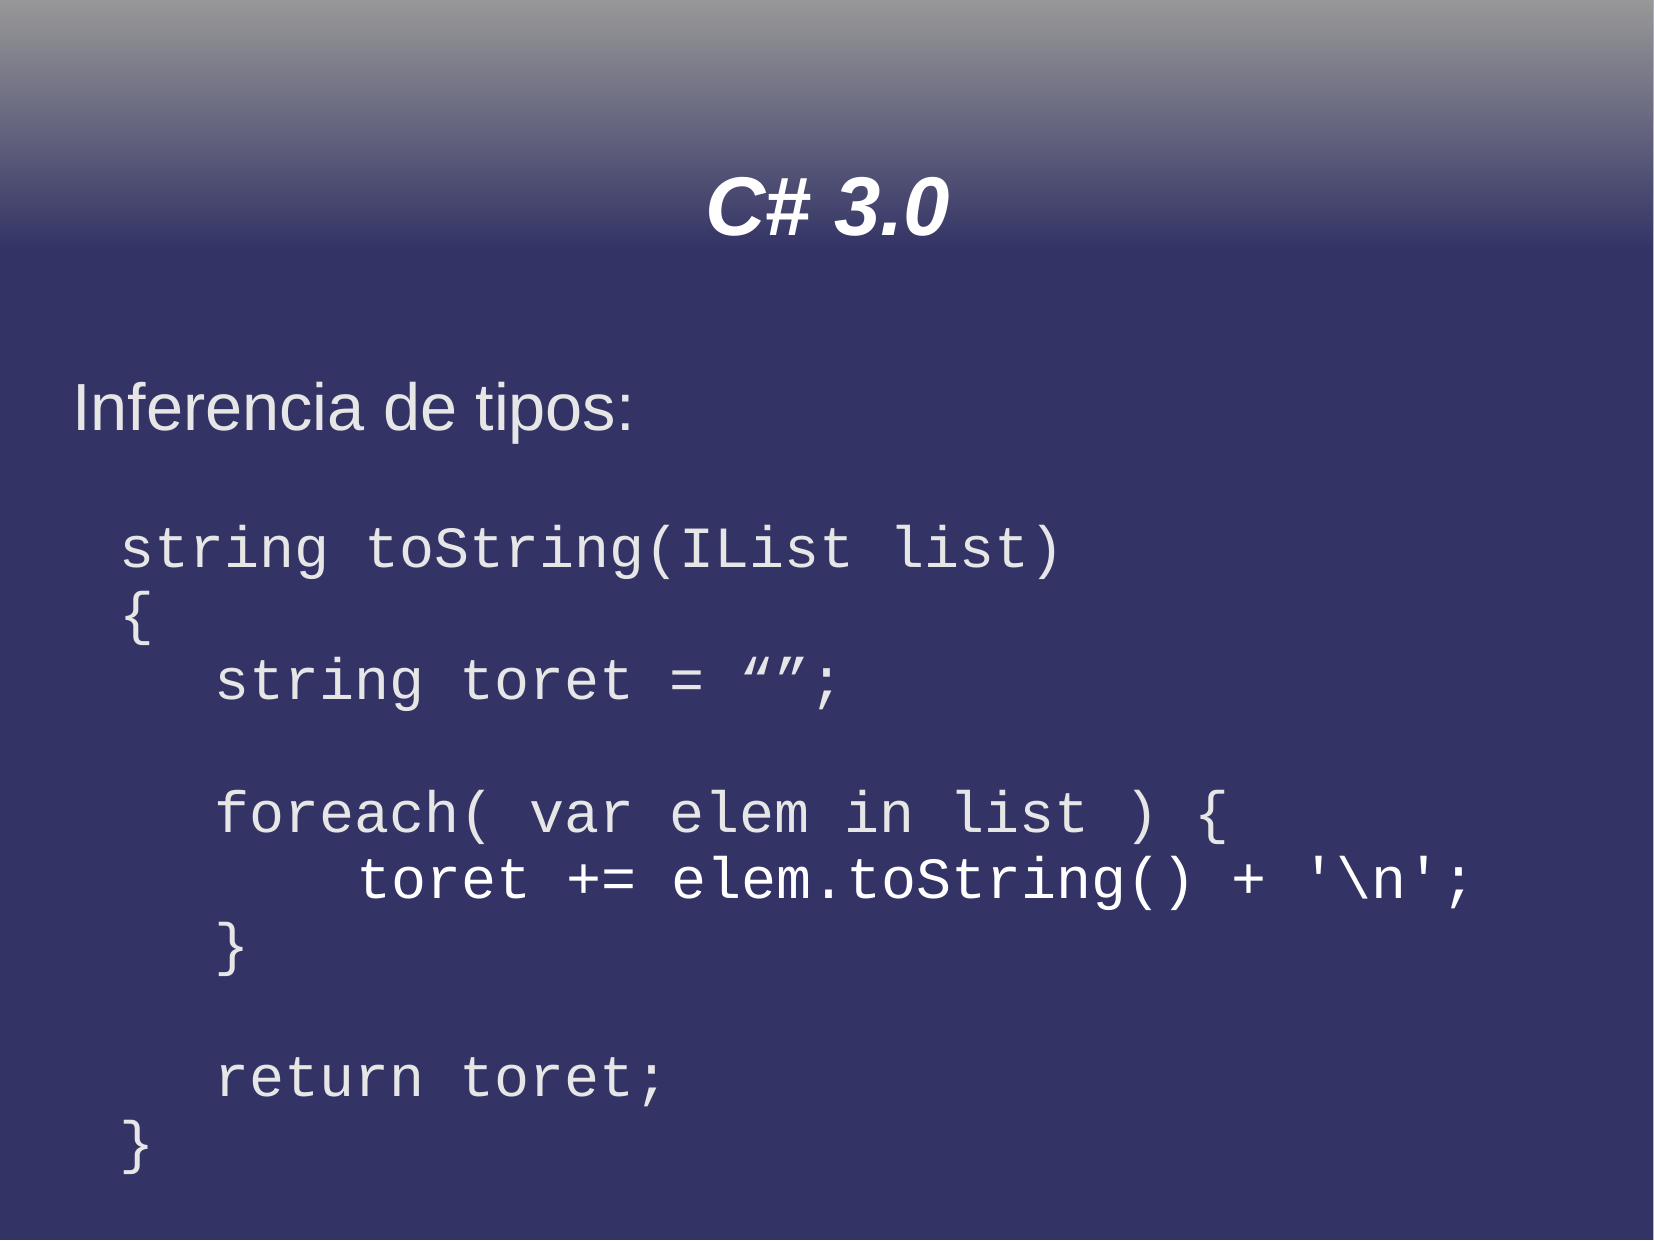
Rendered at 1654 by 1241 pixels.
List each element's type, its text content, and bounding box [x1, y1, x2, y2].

title C# 3.0 [121, 65, 1534, 348]
list Inferencia de tipos: string toString(IList list) { string toret = “”; foreach( var elem in list ) { toret += elem.toString() + '\n'; } return toret; } [60, 369, 1601, 1152]
